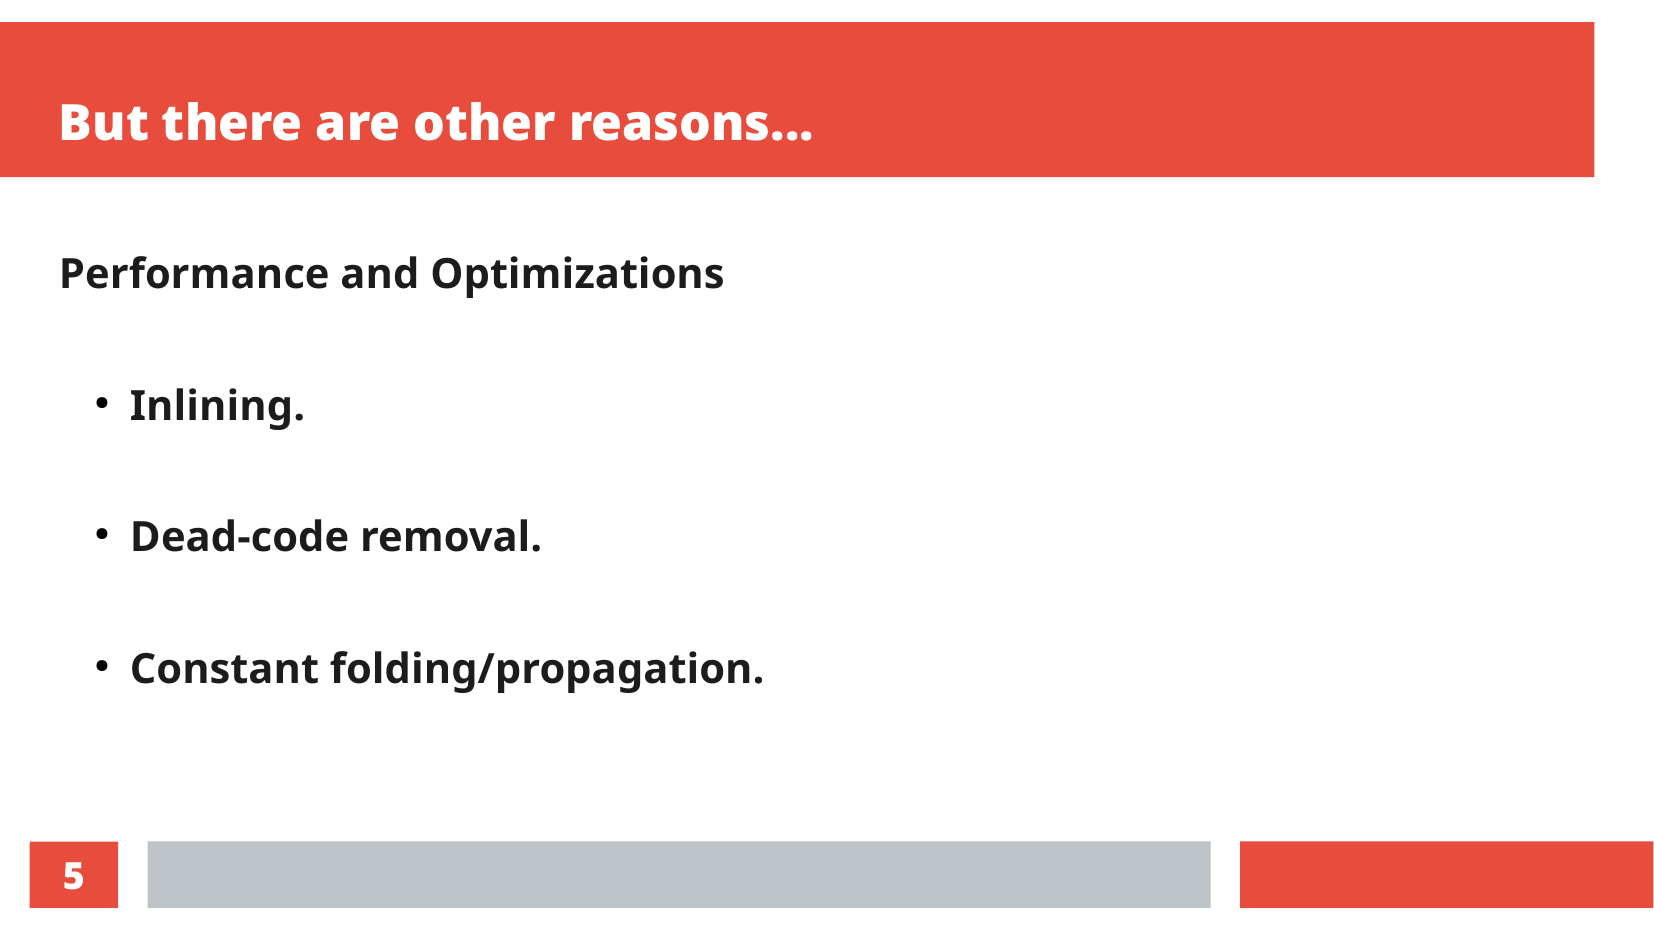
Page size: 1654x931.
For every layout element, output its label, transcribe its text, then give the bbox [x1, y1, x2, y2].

title But there are other reasons... [59, 44, 1595, 156]
list Performance and Optimizations Inlining. Dead-code removal. Constant folding/propagation. [59, 243, 1565, 820]
